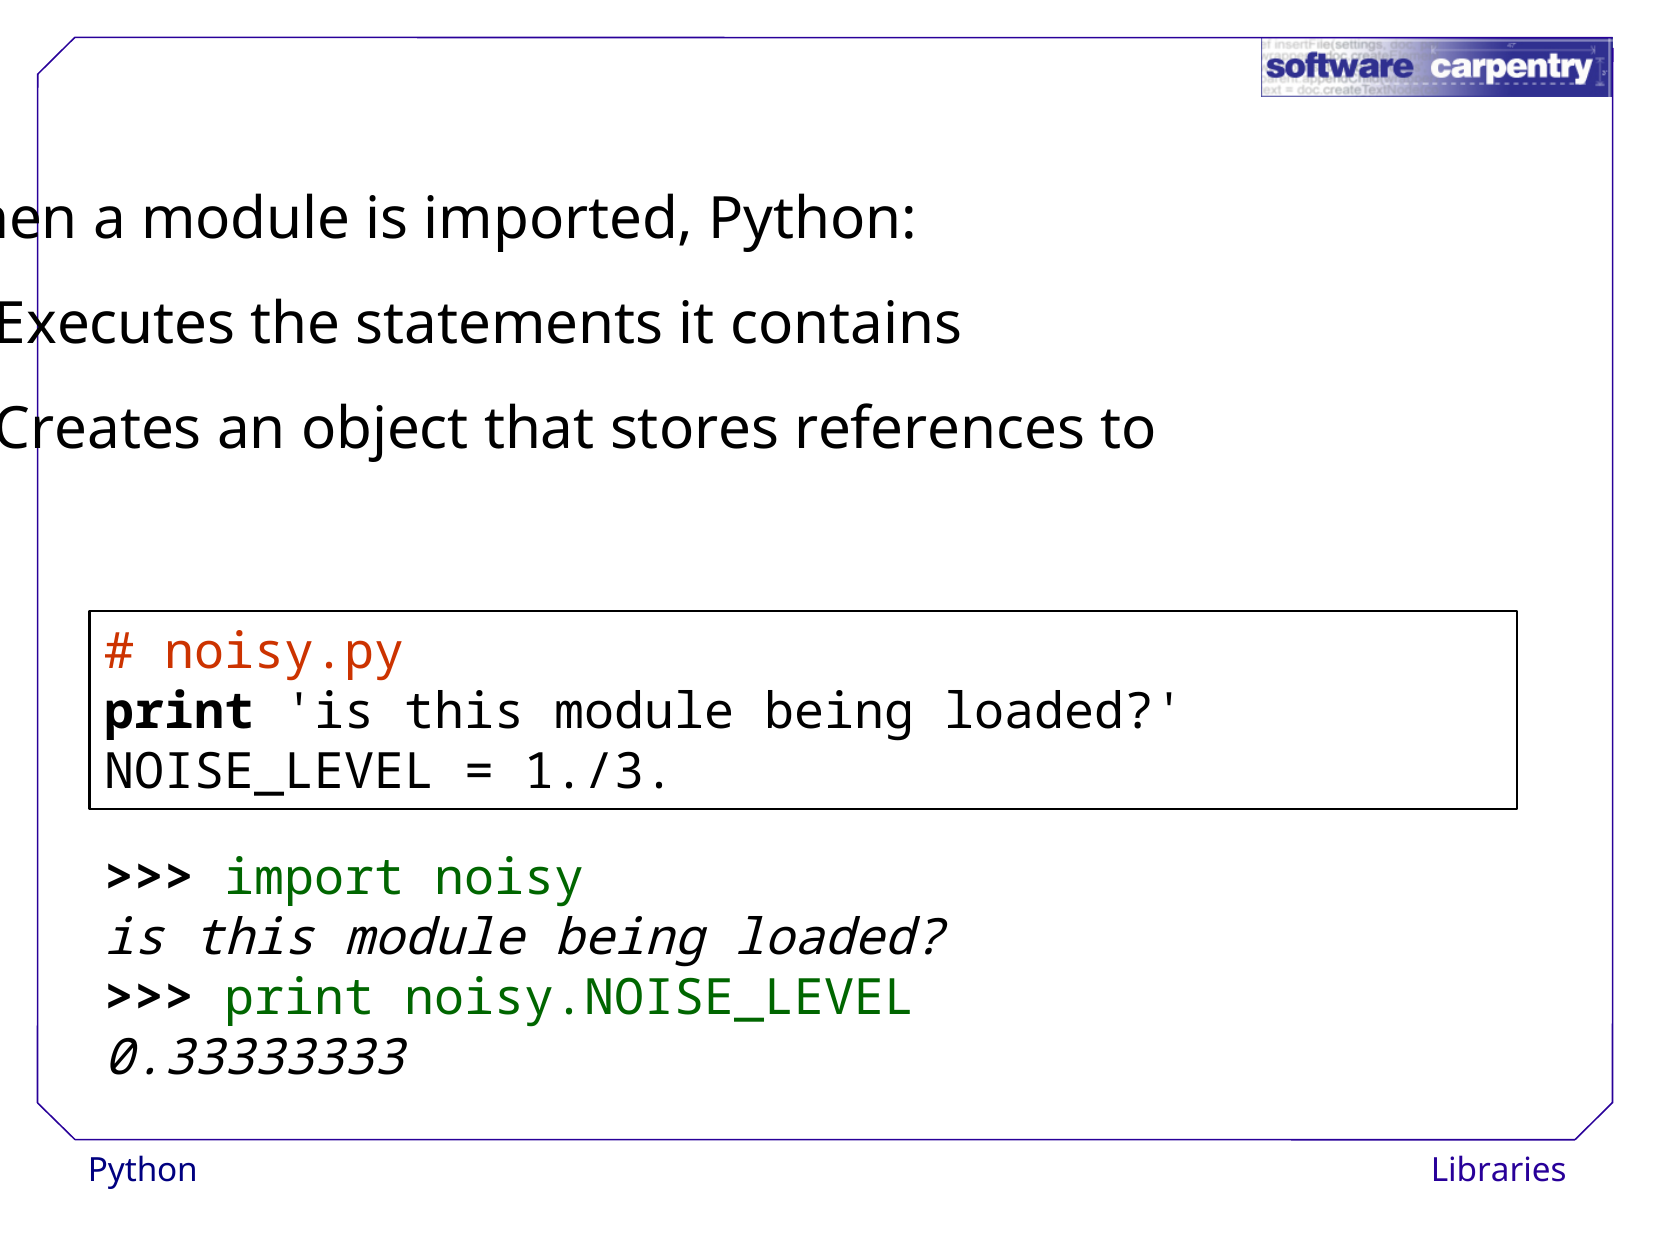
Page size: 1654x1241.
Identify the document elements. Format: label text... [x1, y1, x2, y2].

text_box When a module is imported, Python: Executes the statements it contains Creates an object that stores references to the top-level items in that module [0, 137, 1617, 574]
picture [1261, 39, 1613, 97]
text_box >>> import noisy is this module being loaded? >>> print noisy.NOISE_LEVEL 0.33333333 [89, 837, 1517, 1103]
text_box # noisy.py print 'is this module being loaded?' NOISE_LEVEL = 1./3. [89, 610, 1517, 809]
